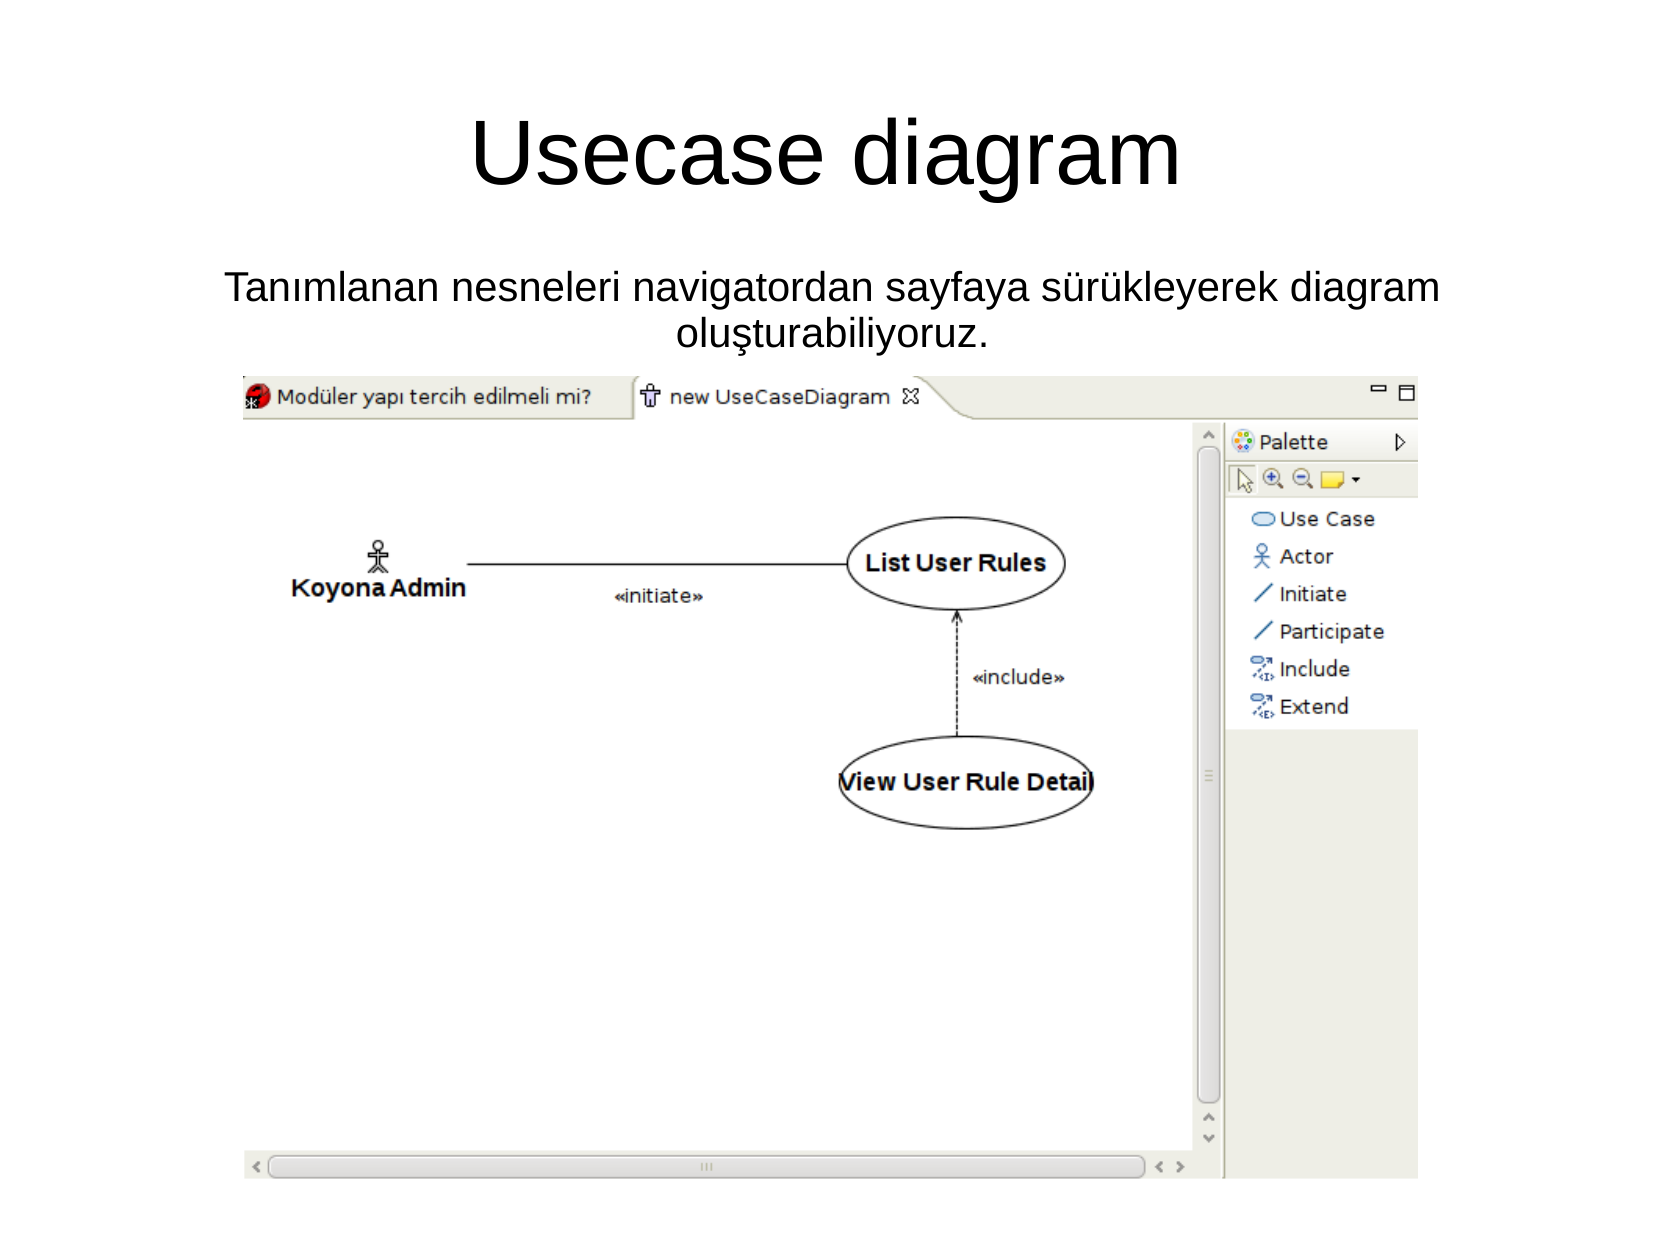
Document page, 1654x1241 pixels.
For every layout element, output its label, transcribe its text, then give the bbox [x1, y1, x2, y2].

title Usecase diagram [82, 49, 1571, 257]
picture [243, 376, 1418, 1182]
title Tanımlanan nesneleri navigatordan sayfaya sürükleyerek diagram oluşturabiliyoruz. [88, 236, 1577, 385]
